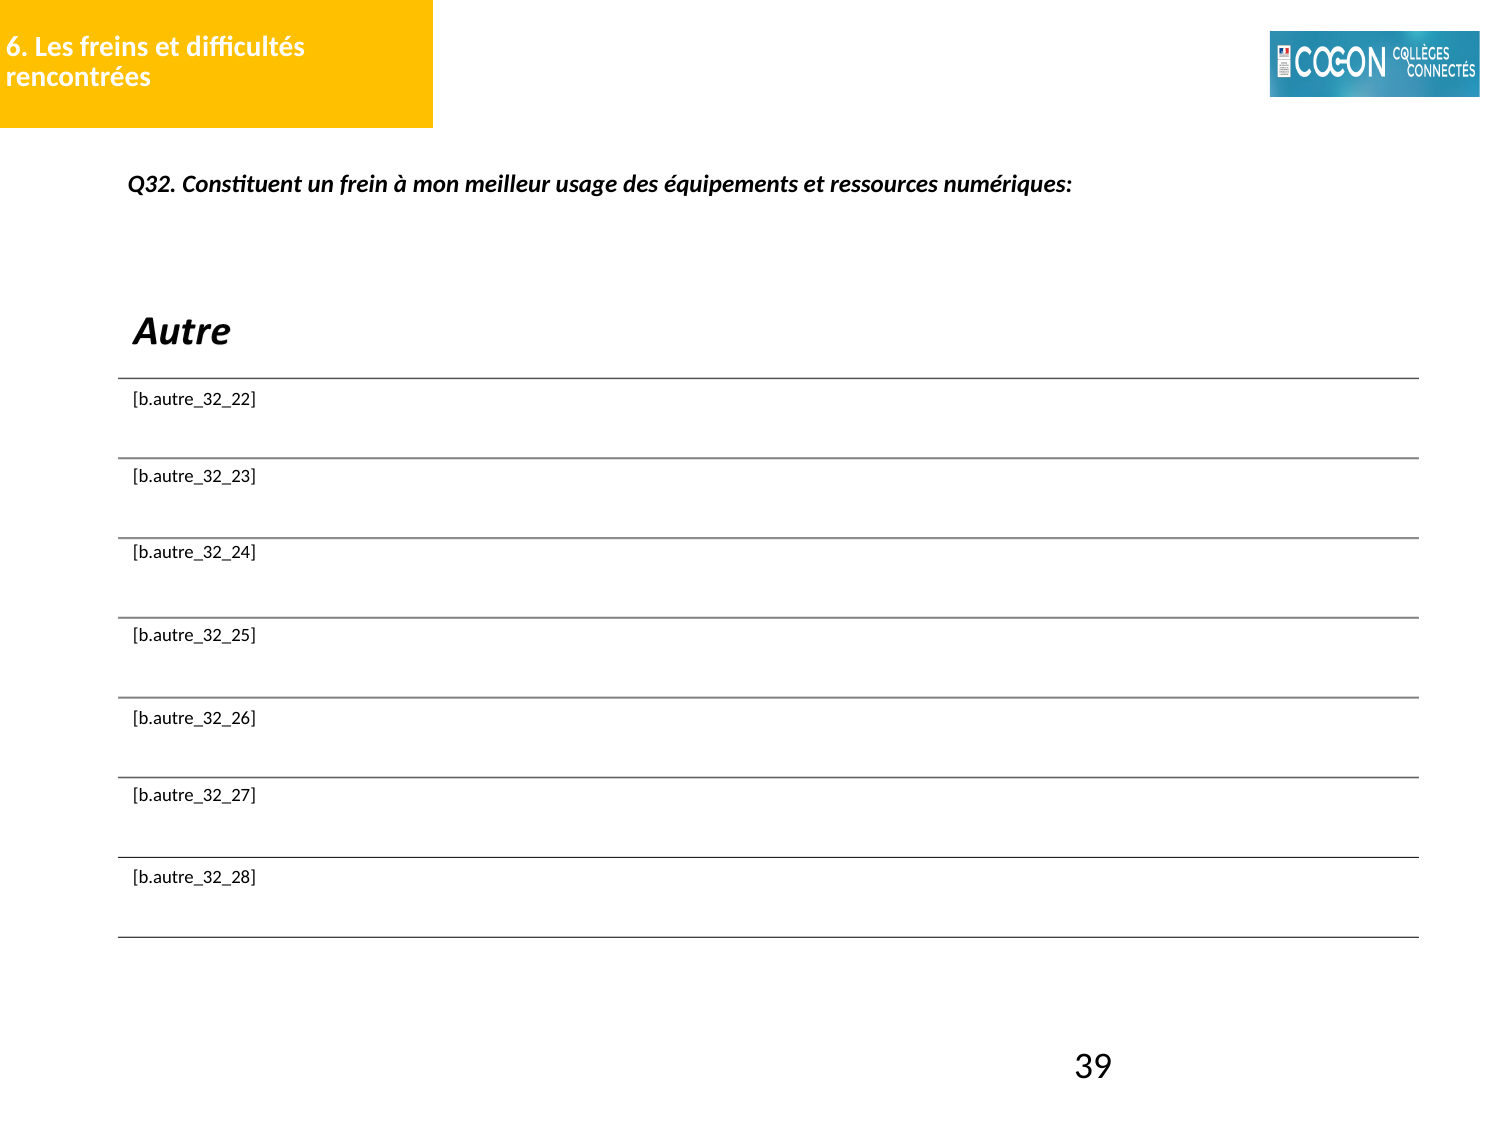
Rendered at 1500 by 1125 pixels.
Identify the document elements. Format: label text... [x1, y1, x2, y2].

picture [1269, 31, 1480, 97]
text_box [b.autre_32_23] [118, 460, 1419, 537]
text_box <numéro> [1059, 1042, 1397, 1103]
text_box [b.autre_32_27] [118, 779, 1419, 857]
text_box [b.autre_32_25] [118, 620, 1419, 697]
text_box [b.autre_32_24] [118, 537, 1419, 615]
text_box 6. Les freins et difficultés rencontrées [0, 0, 433, 128]
text_box Q32. Constituent un frein à mon meilleur usage des équipements et ressources numériques: [112, 166, 1407, 209]
text_box [b.autre_32_28] [118, 862, 1419, 940]
text_box [b.autre_32_26] [118, 702, 1419, 779]
picture [108, 292, 1419, 939]
text_box [b.autre_32_22] [118, 383, 1419, 460]
